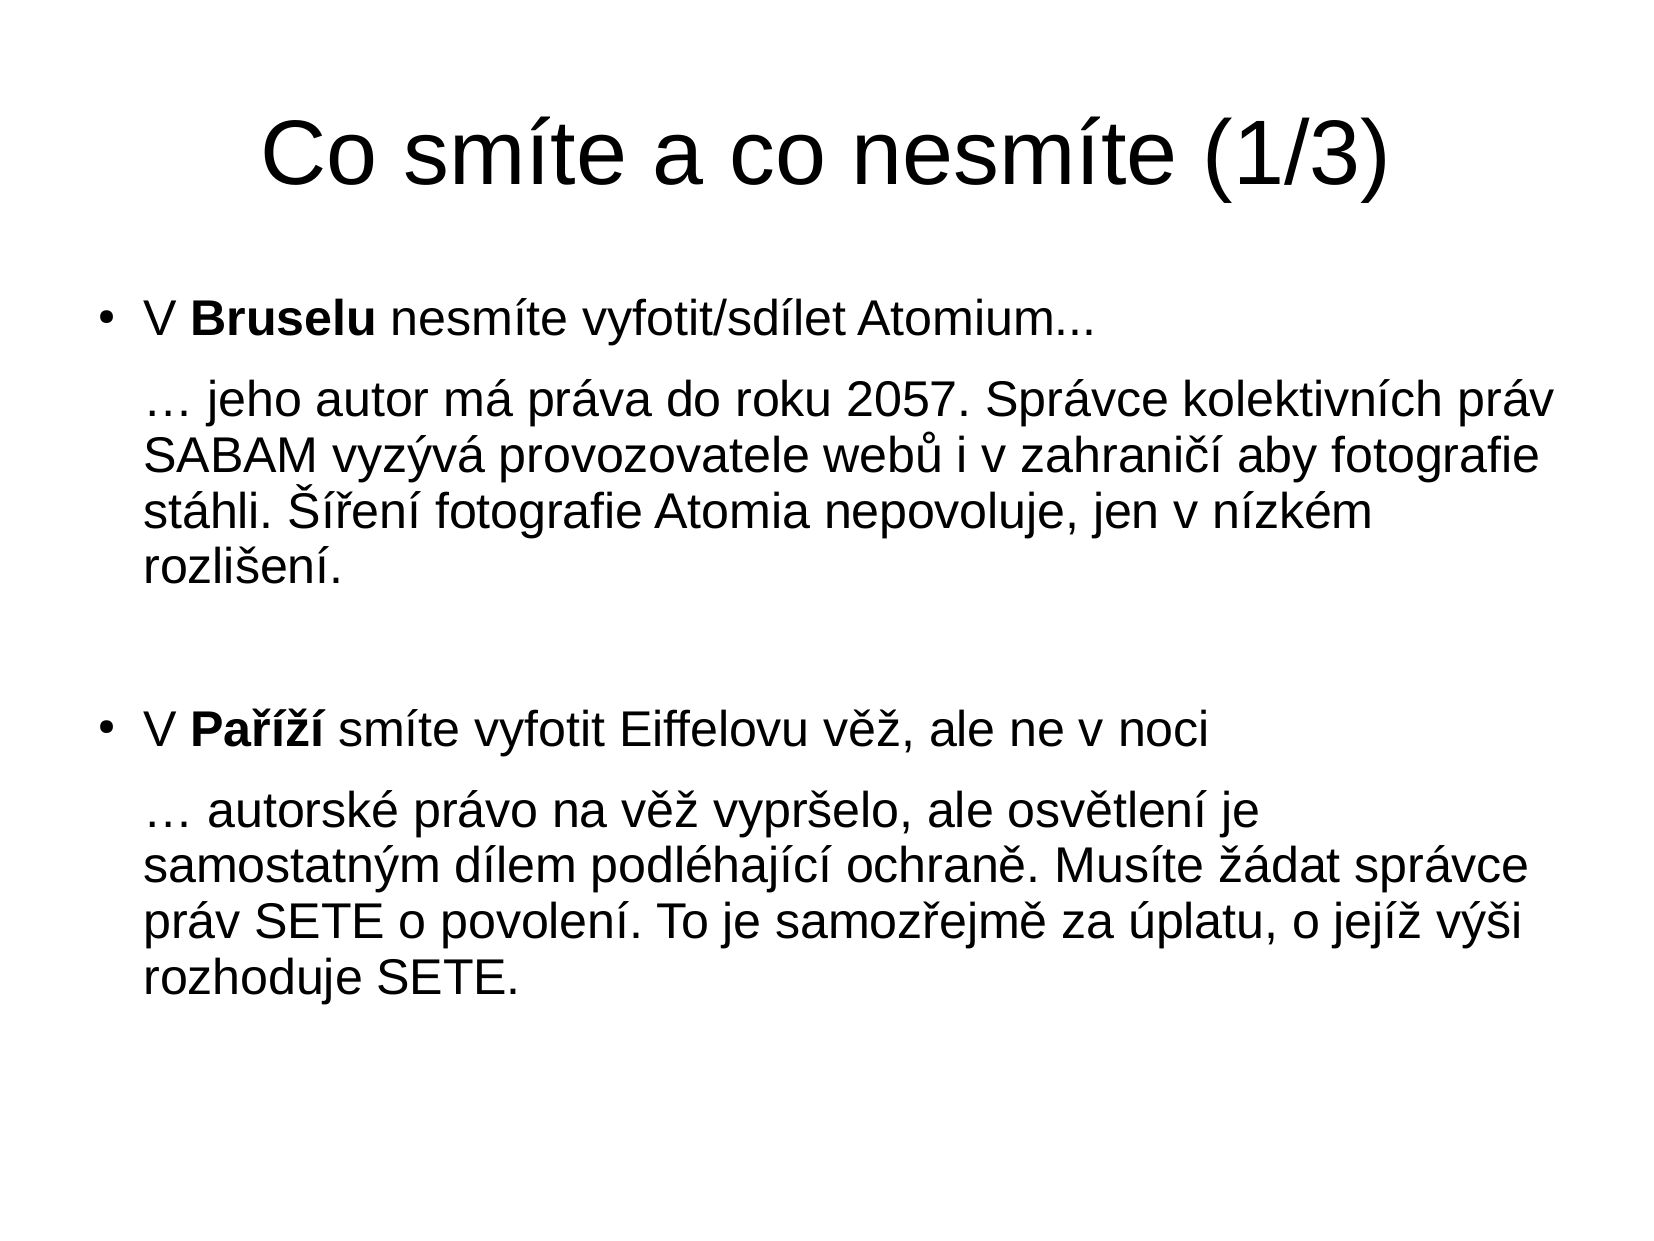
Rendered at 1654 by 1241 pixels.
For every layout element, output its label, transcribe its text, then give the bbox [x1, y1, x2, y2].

list V Bruselu nesmíte vyfotit/sdílet Atomium... … jeho autor má práva do roku 2057. Správce kolektivních práv SABAM vyzývá provozovatele webů i v zahraničí aby fotografie stáhli. Šíření fotografie Atomia nepovoluje, jen v nízkém rozlišení. V Paříží smíte vyfotit Eiffelovu věž, ale ne v noci … autorské právo na věž vypršelo, ale osvětlení je samostatným dílem podléhající ochraně. Musíte žádat správce práv SETE o povolení. To je samozřejmě za úplatu, o jejíž výši rozhoduje SETE. [82, 290, 1571, 1010]
title Co smíte a co nesmíte (1/3) [82, 49, 1571, 257]
